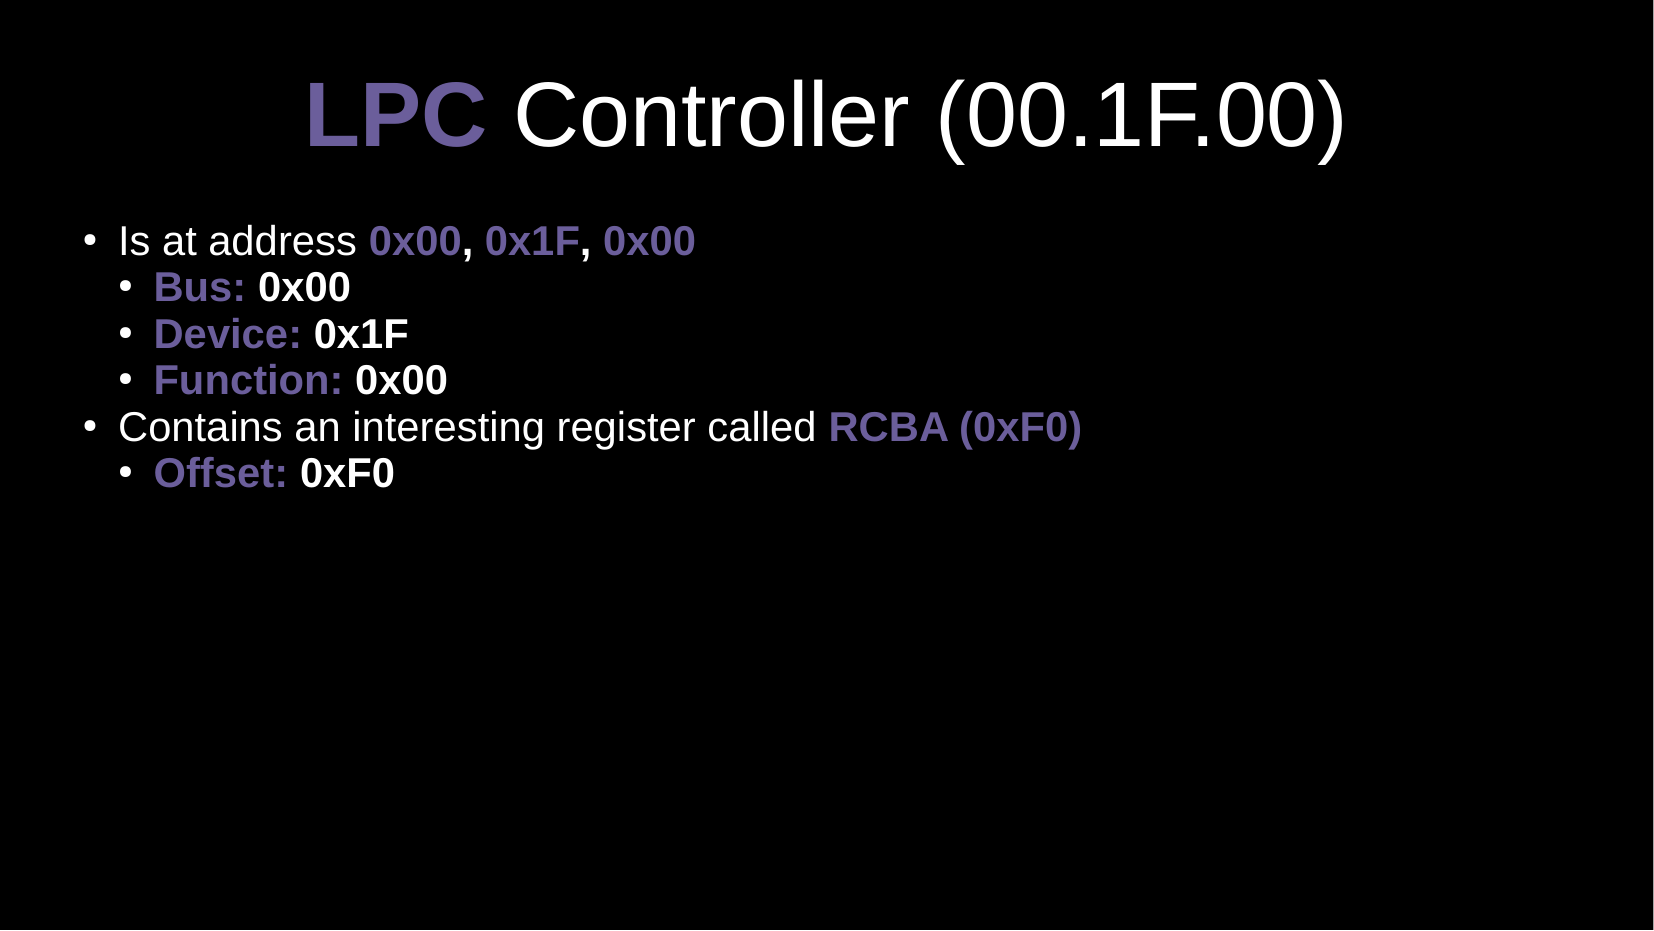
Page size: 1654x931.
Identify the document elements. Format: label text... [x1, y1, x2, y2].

title LPC Controller (00.1F.00) [82, 37, 1571, 193]
subtitle Is at address 0x00, 0x1F, 0x00 Bus: 0x00 Device: 0x1F Function: 0x00 Contains an interesting register called RCBA (0xF0) Offset: 0xF0 [82, 217, 1571, 758]
